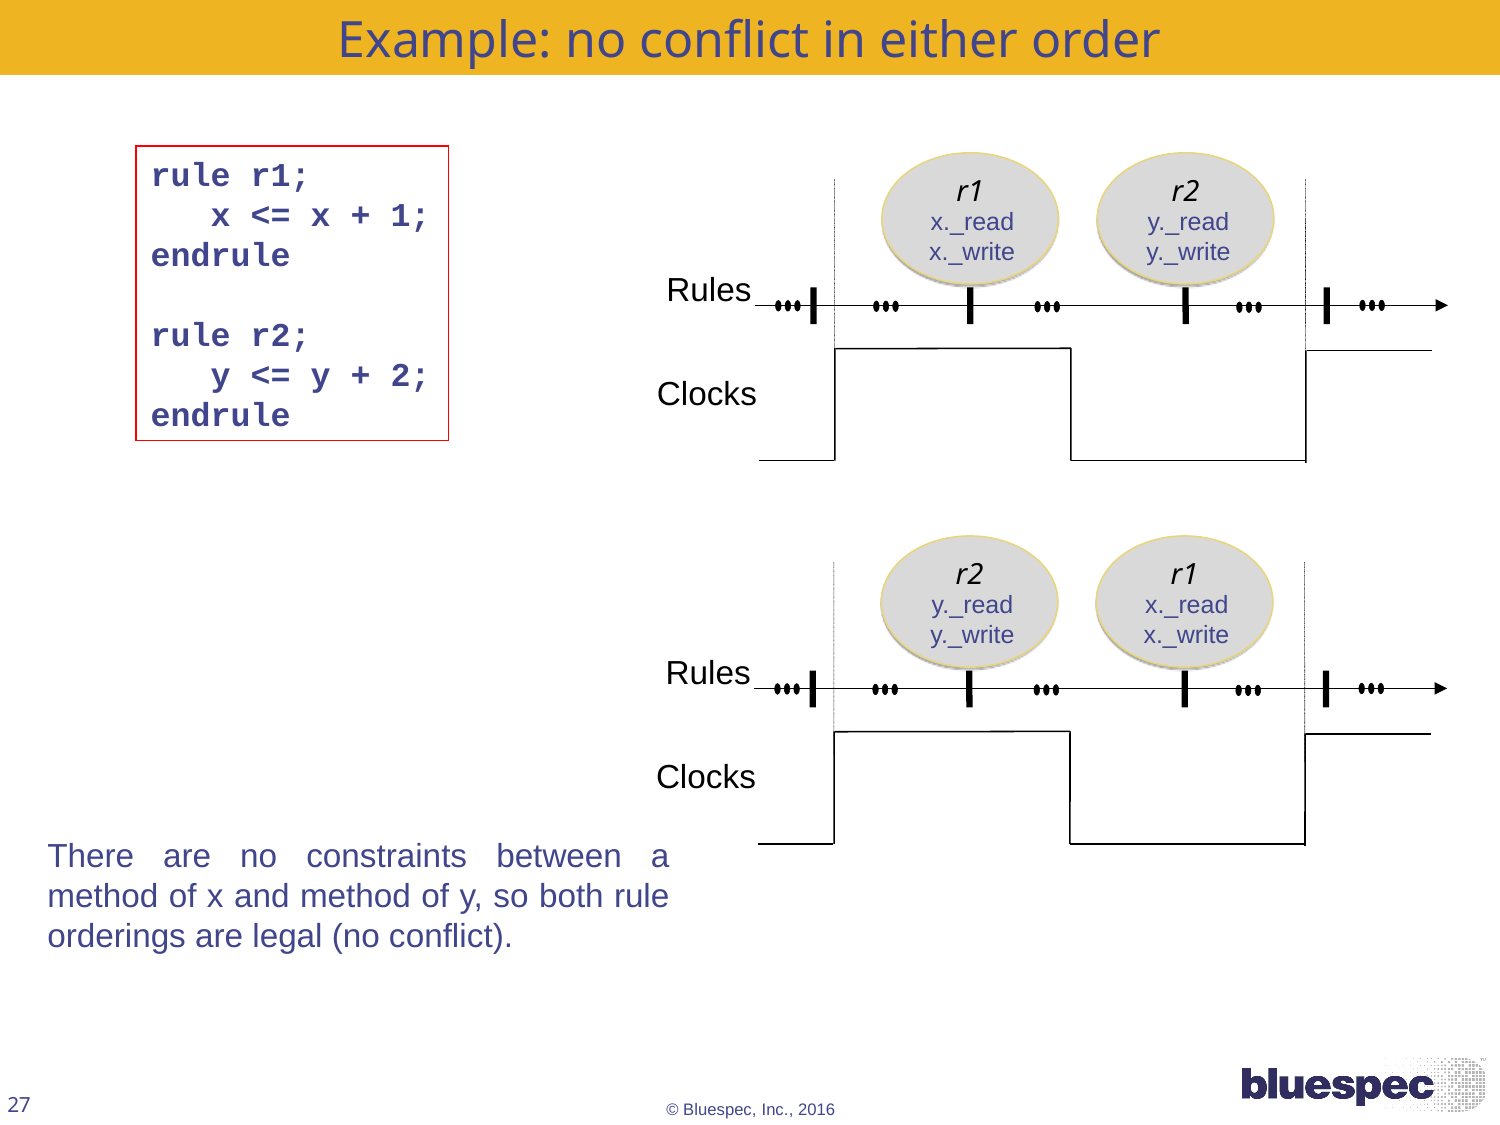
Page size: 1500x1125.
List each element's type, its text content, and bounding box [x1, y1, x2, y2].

text_box r1 [1096, 535, 1273, 652]
text_box Example: no conflict in either order [0, 0, 1500, 75]
text_box r1 [921, 273, 1020, 284]
text_box [1358, 683, 1365, 694]
text_box [873, 300, 880, 312]
text_box [1033, 684, 1040, 696]
text_box [785, 300, 791, 312]
text_box [1378, 299, 1385, 311]
text_box [1246, 301, 1252, 313]
text_box r1 [1135, 656, 1234, 668]
text_box [794, 300, 801, 312]
text_box There are no constraints between a method of x and method of y, so both rule orderings are legal (no conflict). [32, 826, 686, 962]
text_box [774, 683, 781, 695]
text_box r2 [881, 535, 1058, 654]
text_box r2 [1097, 152, 1274, 270]
text_box r2 [920, 656, 1019, 668]
text_box Rules [614, 260, 804, 316]
text_box x._read x._write [914, 198, 1031, 273]
text_box [793, 683, 800, 695]
text_box y._read y._write [915, 581, 1030, 656]
picture [1242, 1058, 1487, 1112]
text_box y._read y._write [1131, 198, 1246, 273]
text_box [775, 300, 782, 312]
text_box [1053, 684, 1059, 696]
text_box [1369, 299, 1375, 311]
text_box [1034, 301, 1041, 313]
text_box [1044, 301, 1051, 313]
text_box [892, 300, 899, 312]
text_box [872, 684, 879, 695]
text_box [882, 684, 888, 695]
text_box [883, 300, 889, 312]
slide_number <number> [7, 1044, 320, 1120]
text_box [1255, 301, 1262, 313]
text_box [784, 683, 790, 695]
text_box [1053, 301, 1060, 313]
text_box [1043, 684, 1050, 696]
text_box Rules [613, 643, 804, 699]
text_box Clocks [603, 747, 809, 803]
text_box [1235, 685, 1242, 696]
text_box [1236, 301, 1243, 313]
text_box [891, 684, 898, 695]
text_box r1 [881, 152, 1059, 269]
text_box r2 [1136, 273, 1235, 284]
text_box x._read x._write [1128, 581, 1245, 656]
text_box Clocks [604, 364, 810, 420]
text_box [1245, 685, 1251, 696]
text_box rule r1; x <= x + 1; endrule rule r2; y <= y + 2; endrule [135, 145, 449, 441]
text_box [1378, 683, 1384, 694]
text_box [1368, 683, 1375, 694]
text_box [1359, 299, 1366, 311]
text_box [1254, 685, 1261, 696]
